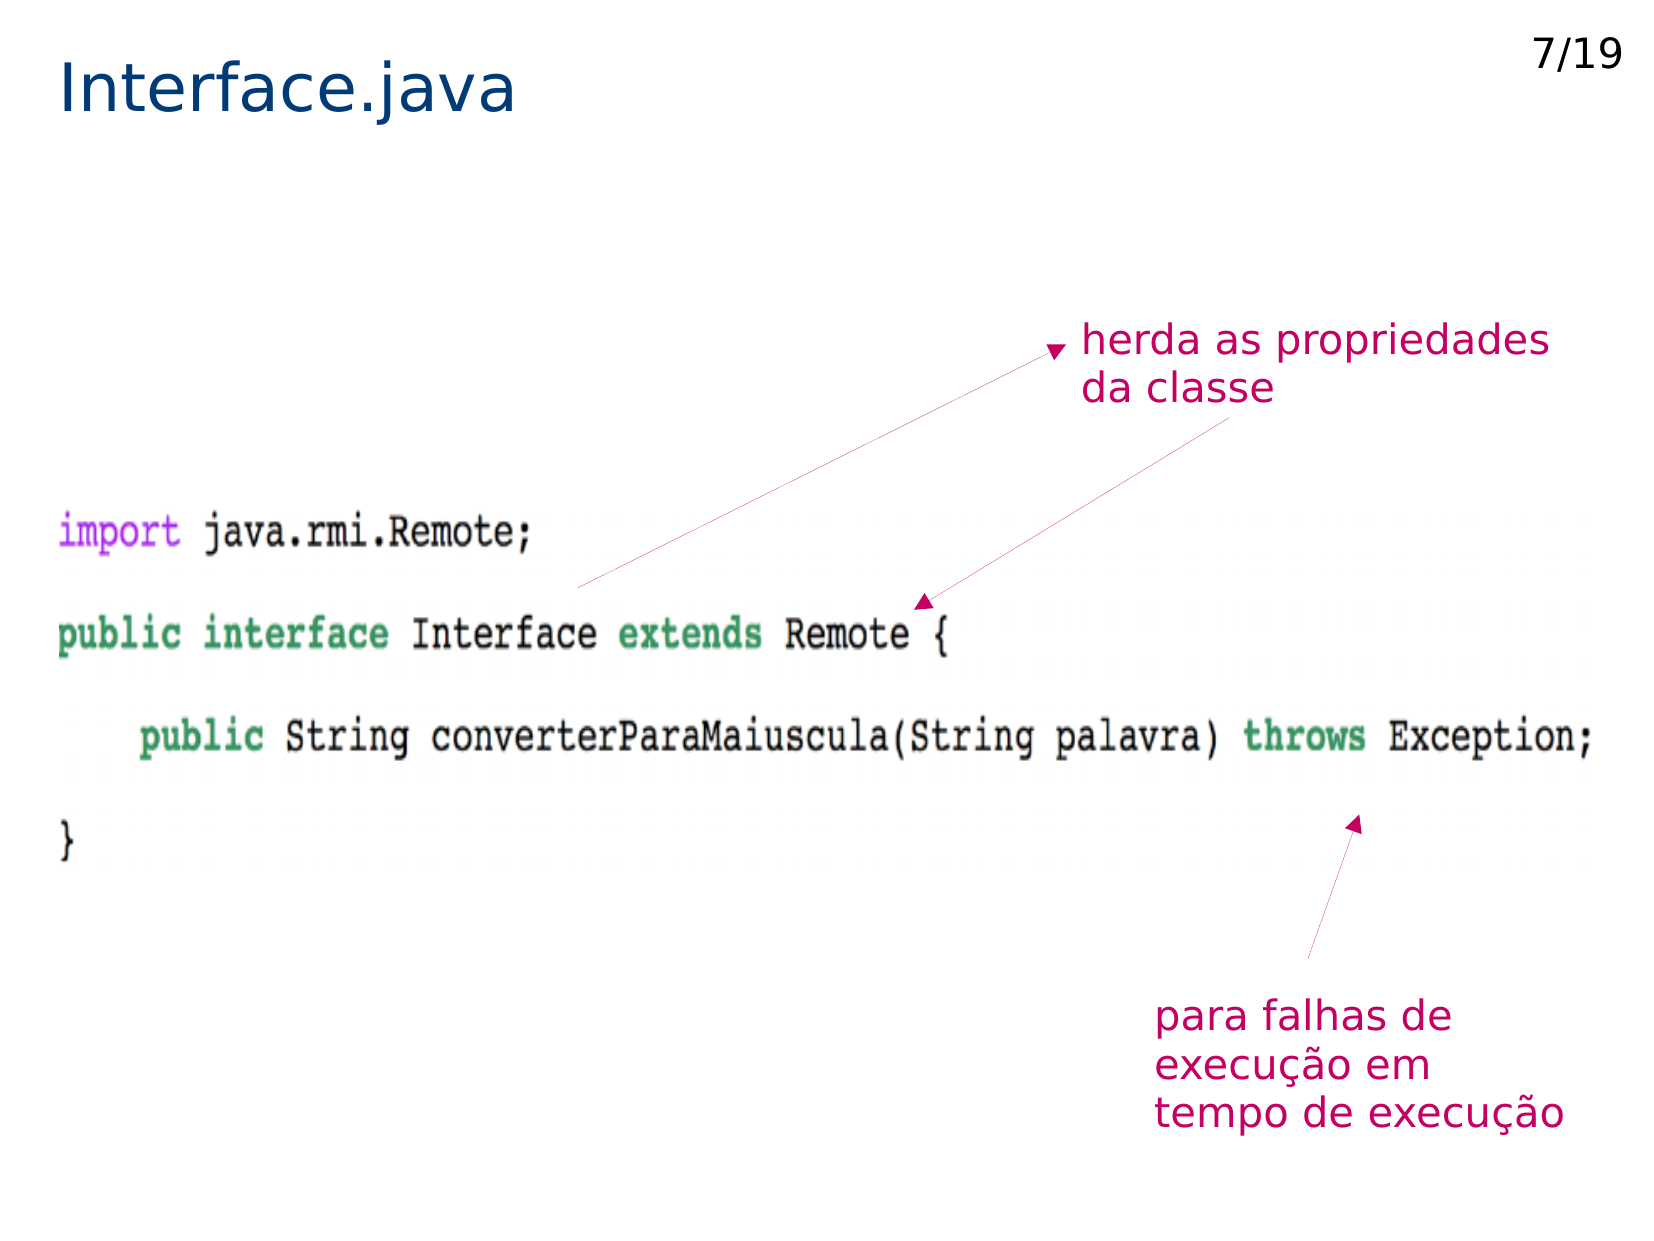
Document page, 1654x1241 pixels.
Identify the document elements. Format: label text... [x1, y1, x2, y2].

picture [59, 498, 1607, 874]
title Interface.java [59, 29, 1506, 148]
text_box para falhas de execução em tempo de execução [1139, 984, 1589, 1170]
text_box herda as propriedades da classe [1066, 308, 1591, 453]
